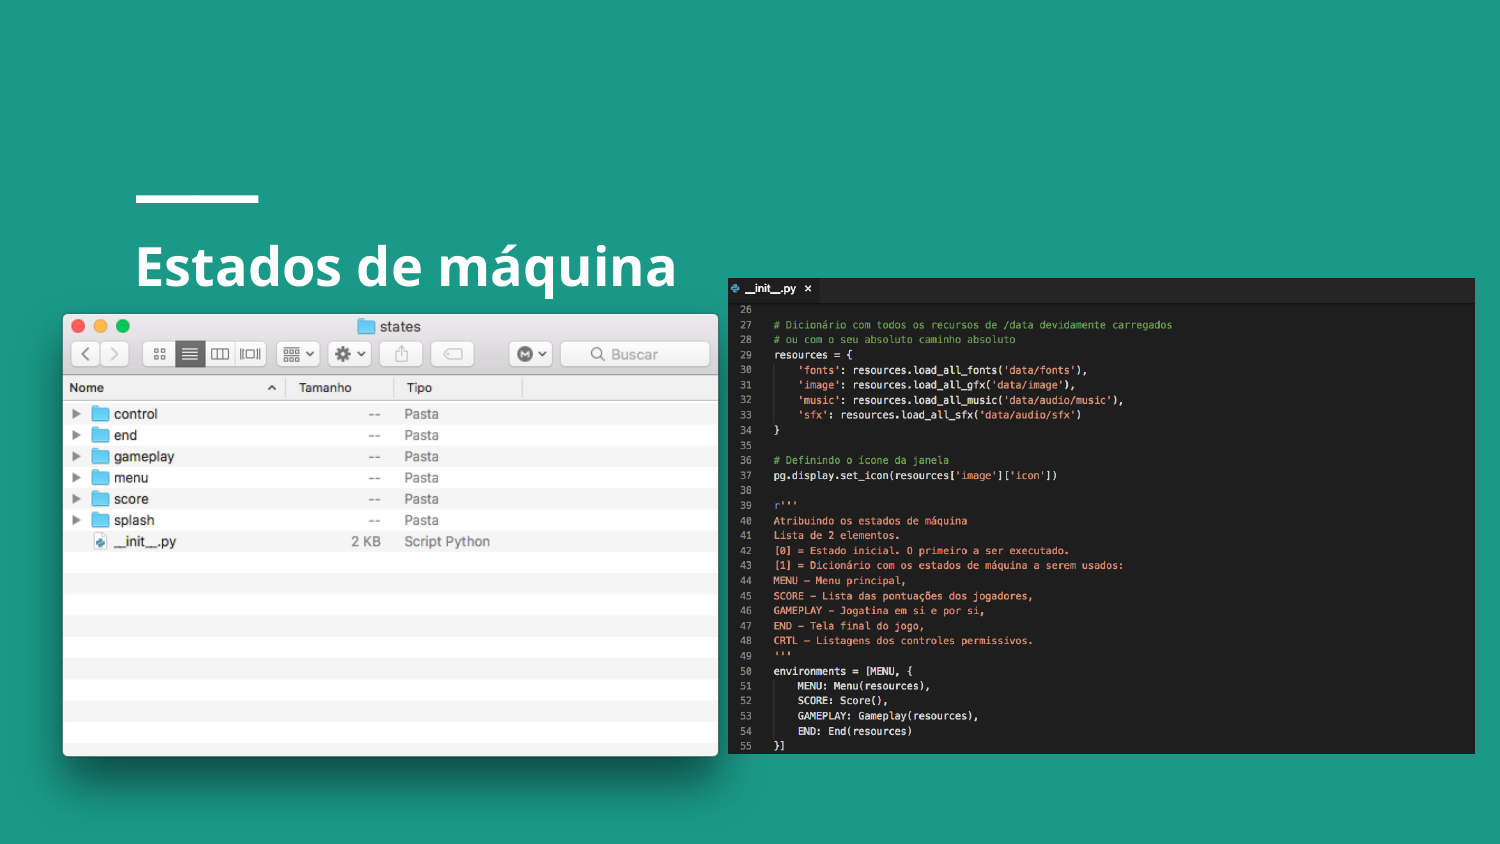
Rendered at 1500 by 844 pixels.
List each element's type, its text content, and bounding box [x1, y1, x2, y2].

title Estados de máquina [119, 216, 1381, 278]
picture [0, 278, 1475, 844]
